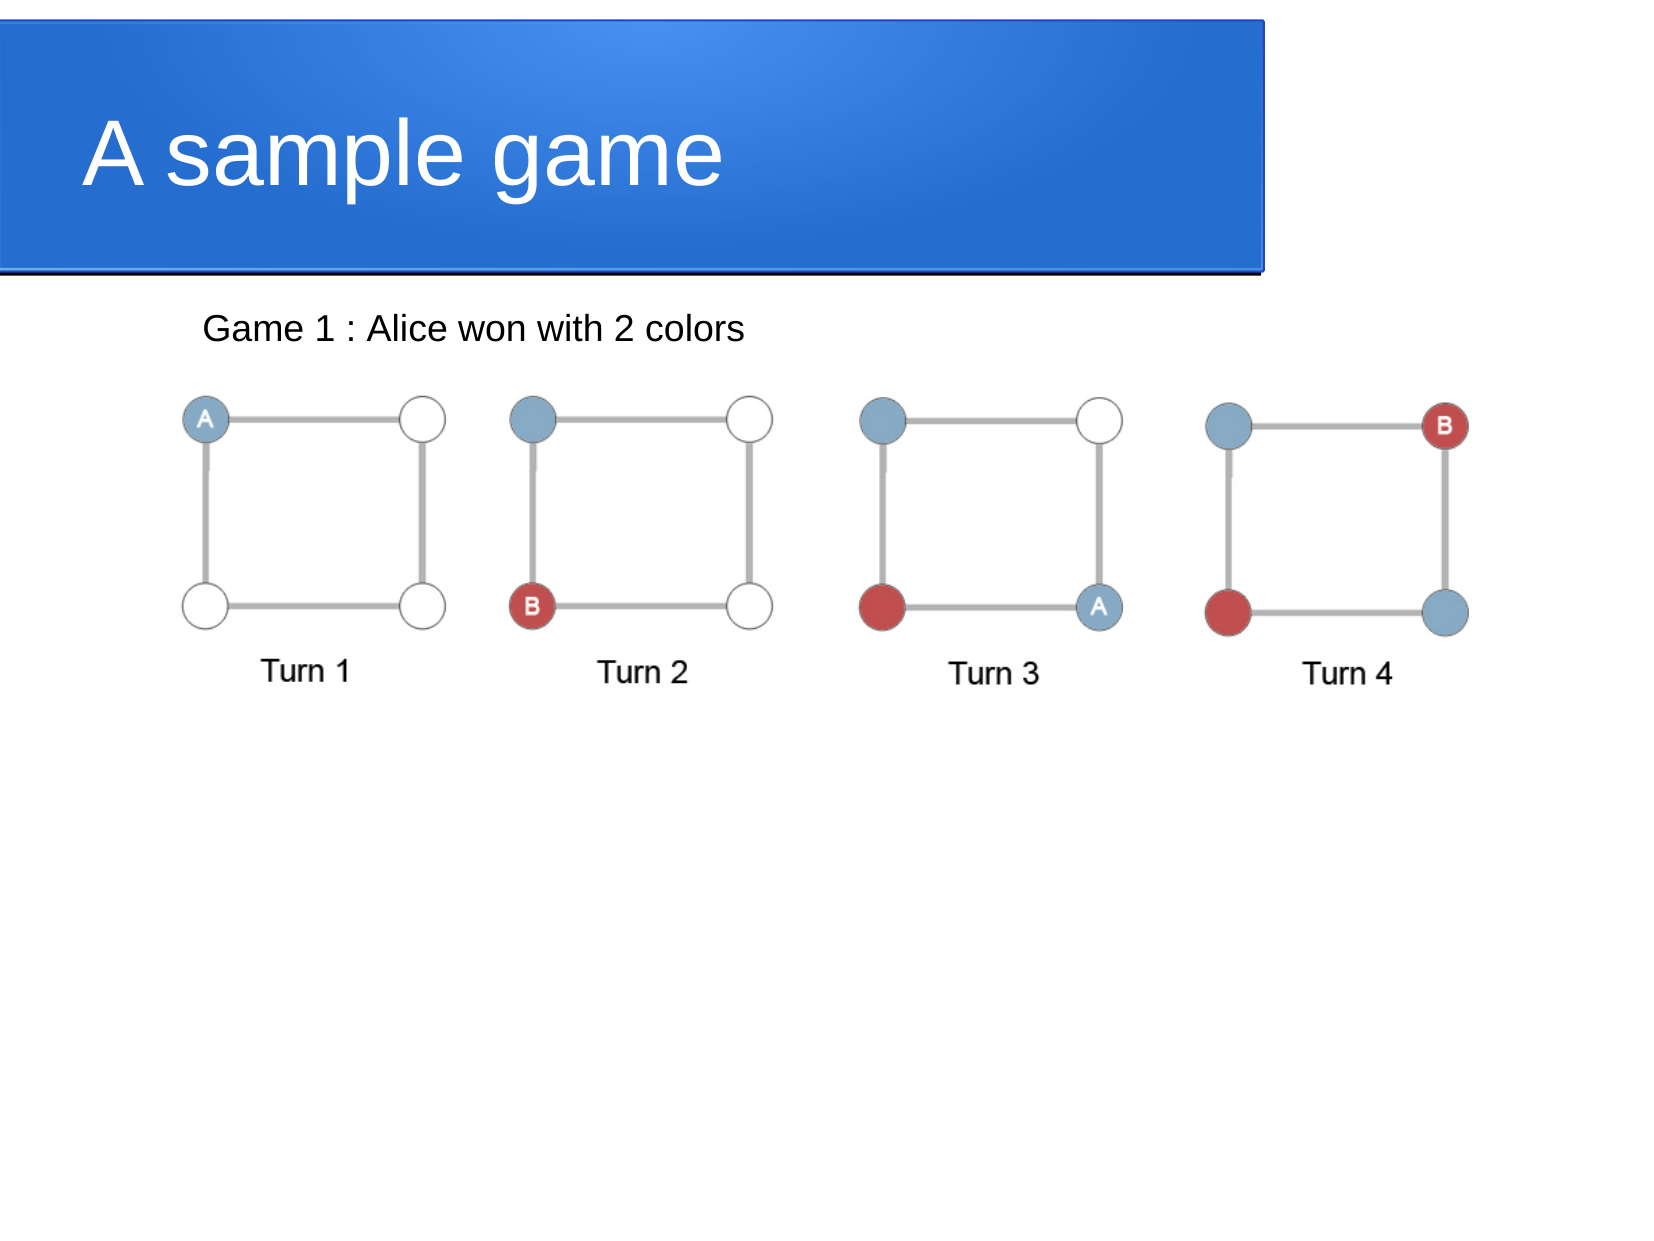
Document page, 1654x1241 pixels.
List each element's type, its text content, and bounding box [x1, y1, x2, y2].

text_box Game 1 : Alice won with 2 colors [187, 300, 1238, 362]
picture [150, 369, 1508, 713]
title A sample game [82, 49, 1250, 257]
